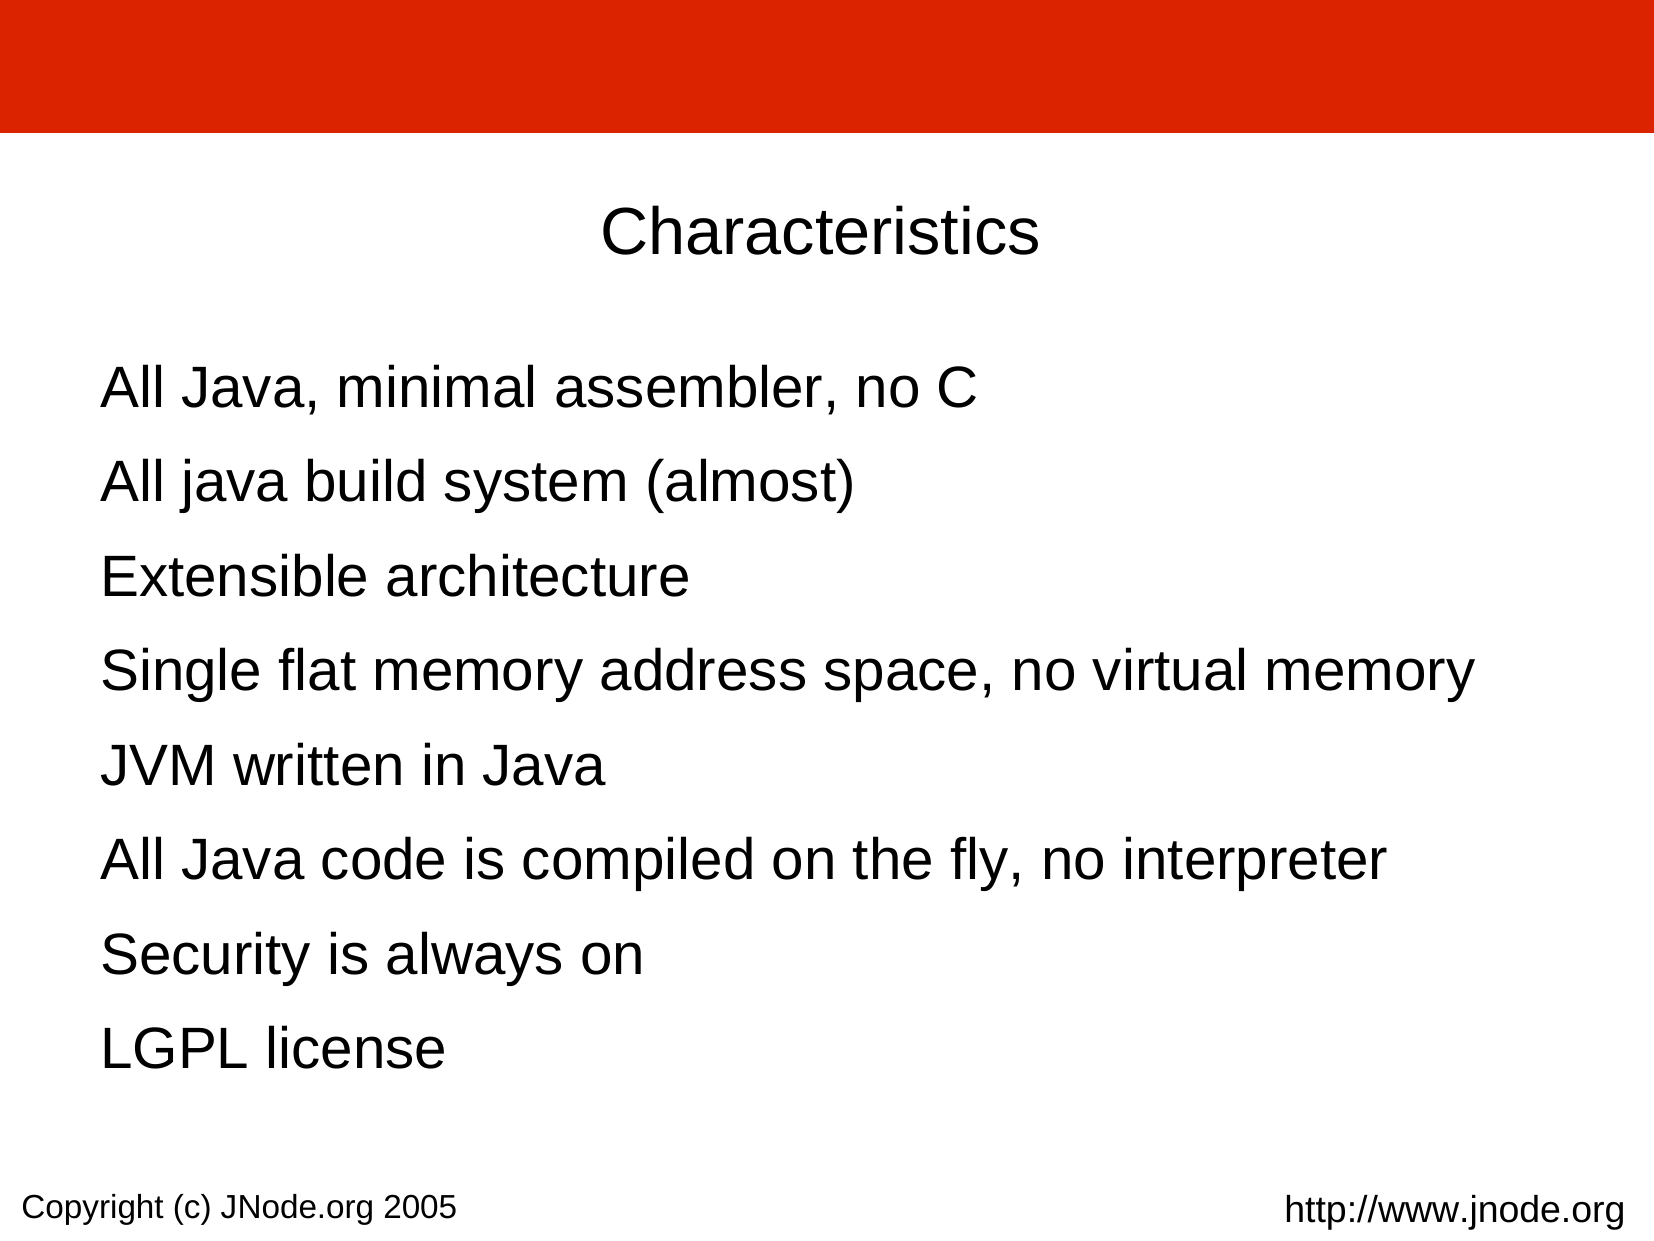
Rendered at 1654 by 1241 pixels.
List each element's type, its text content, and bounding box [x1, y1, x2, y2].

list All Java, minimal assembler, no C All java build system (almost) Extensible architecture Single flat memory address space, no virtual memory JVM written in Java All Java code is compiled on the fly, no interpreter Security is always on LGPL license [82, 354, 1571, 1109]
title Characteristics [76, 147, 1565, 316]
